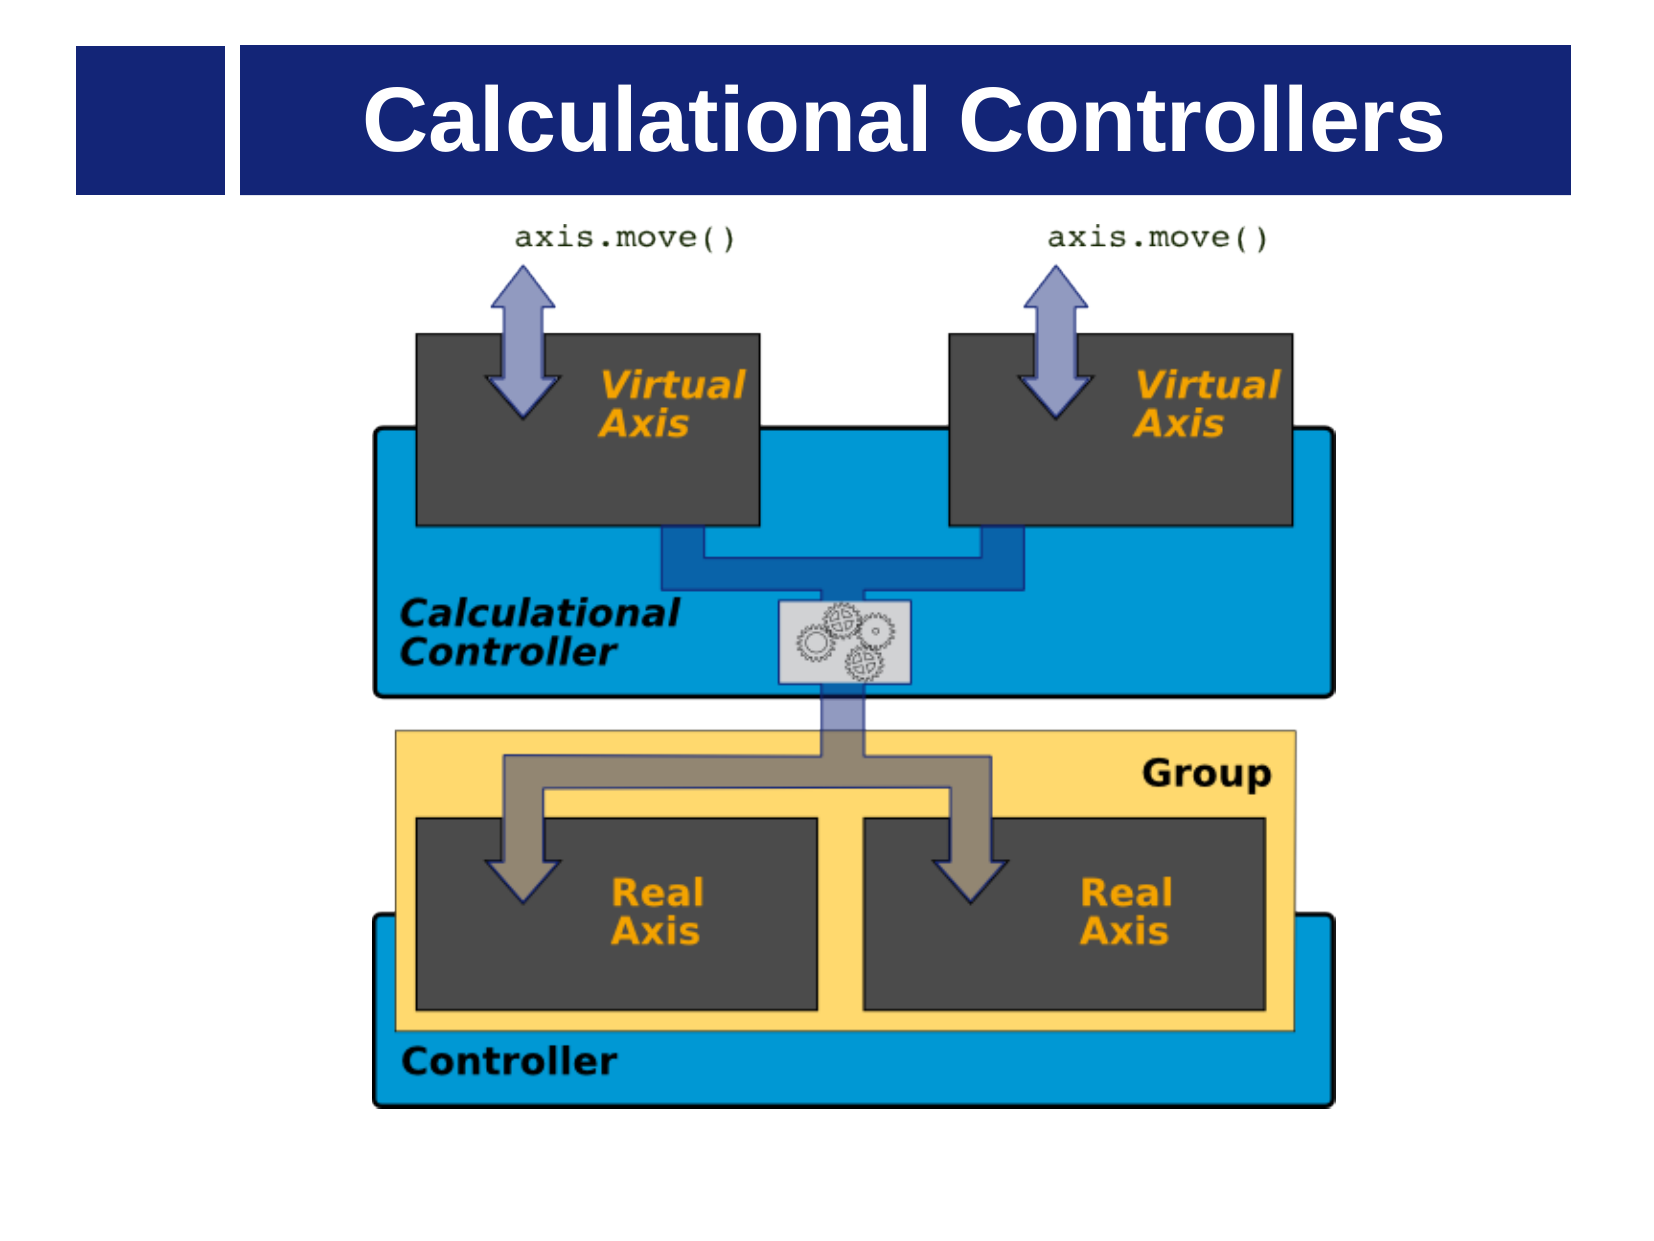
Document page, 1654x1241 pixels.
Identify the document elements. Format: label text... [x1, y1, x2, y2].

text_box [75, 45, 226, 196]
picture [372, 224, 1336, 1109]
title Calculational Controllers [240, 45, 1571, 196]
